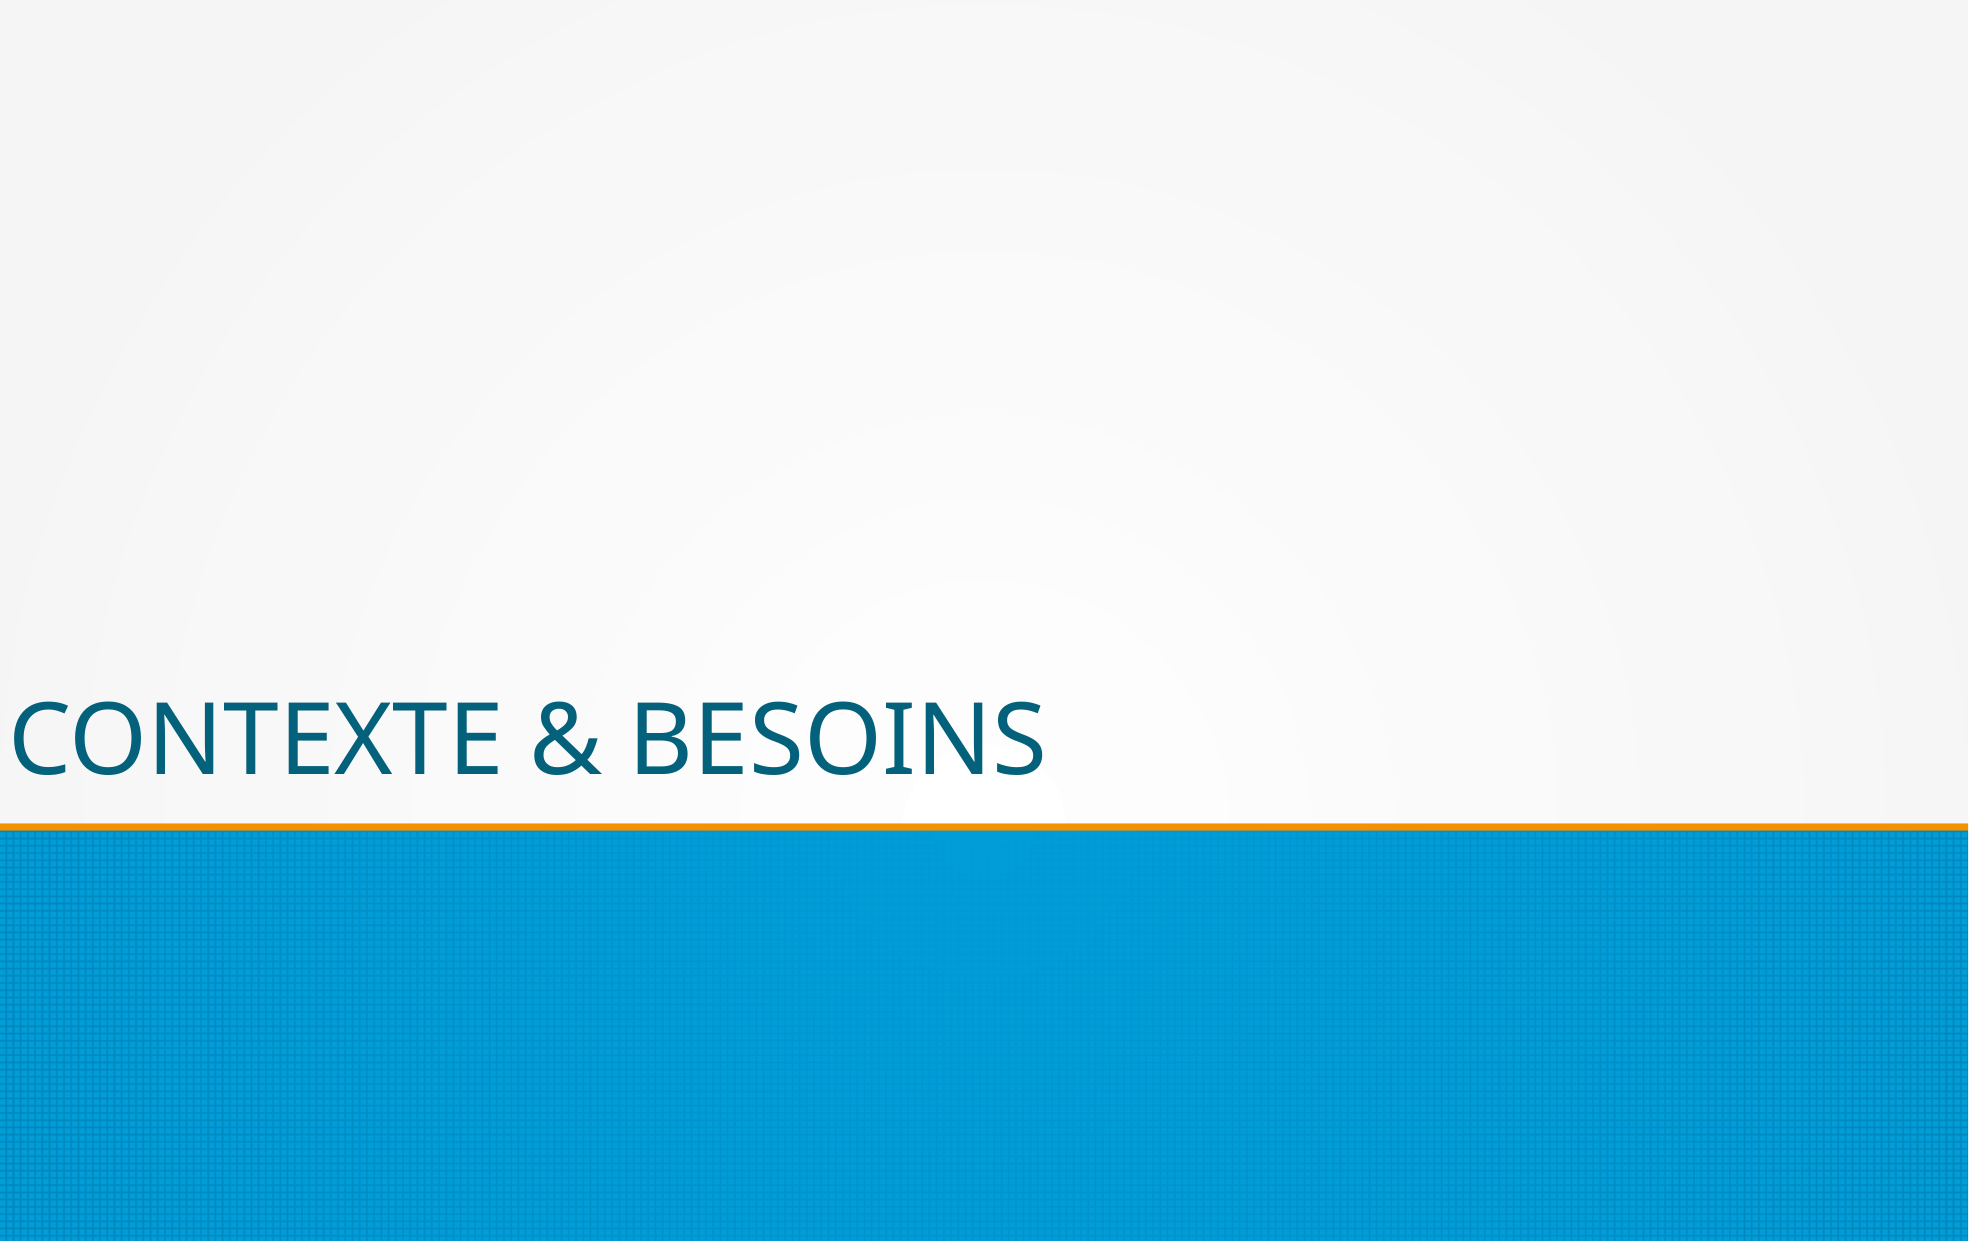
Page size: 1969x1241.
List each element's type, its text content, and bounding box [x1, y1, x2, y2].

picture [0, 0, 1969, 830]
text_box CONTEXTE & BESOINS [8, 64, 1780, 795]
